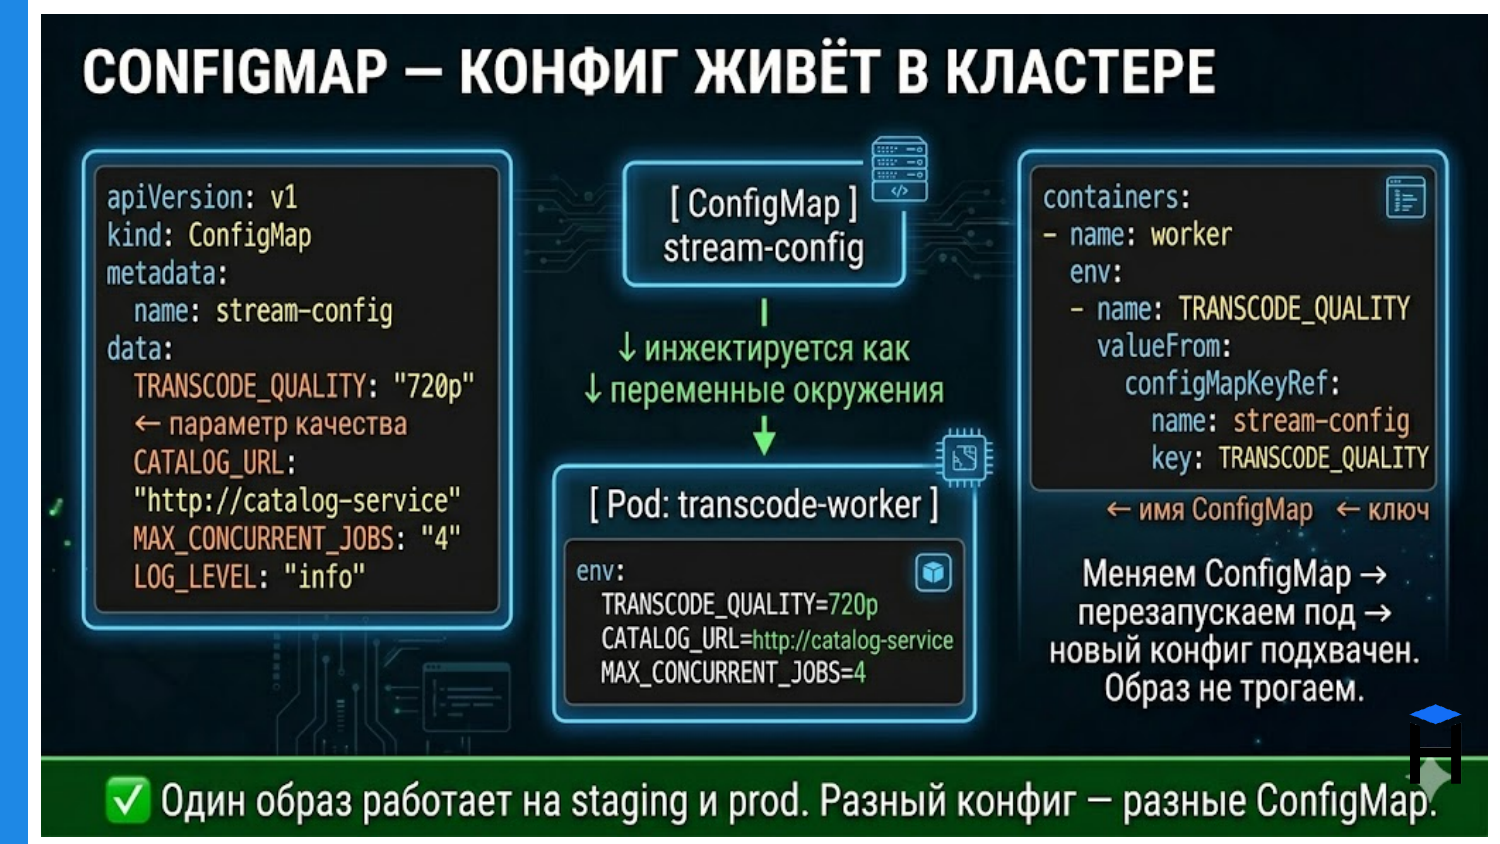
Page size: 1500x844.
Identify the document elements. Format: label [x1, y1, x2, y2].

picture [41, 14, 1488, 837]
text_box [0, 0, 27, 844]
